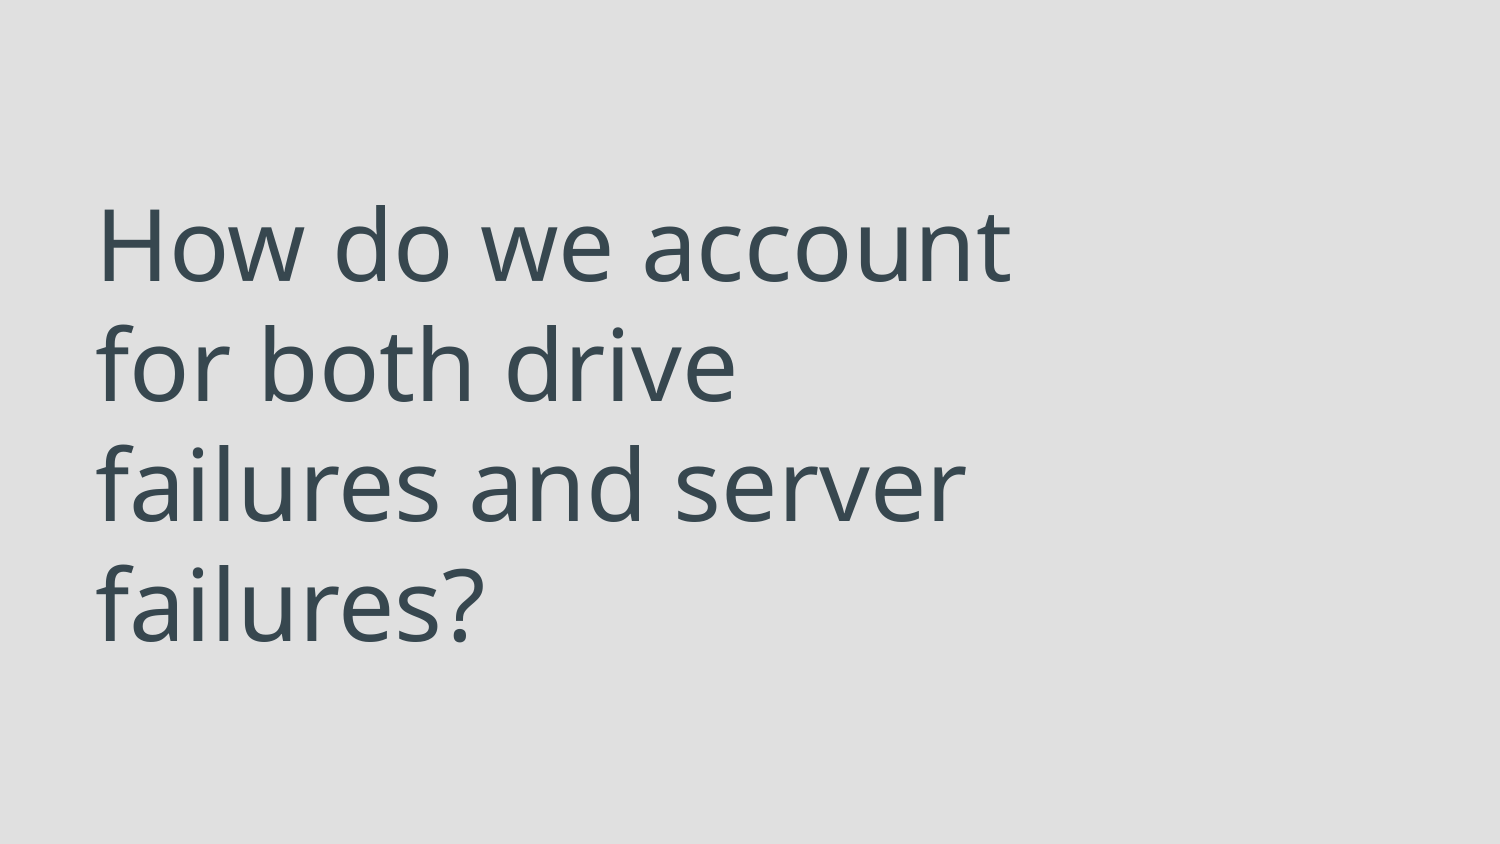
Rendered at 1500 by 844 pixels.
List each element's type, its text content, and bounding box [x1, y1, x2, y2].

title How do we account for both drive failures and server failures? [80, 86, 1102, 758]
